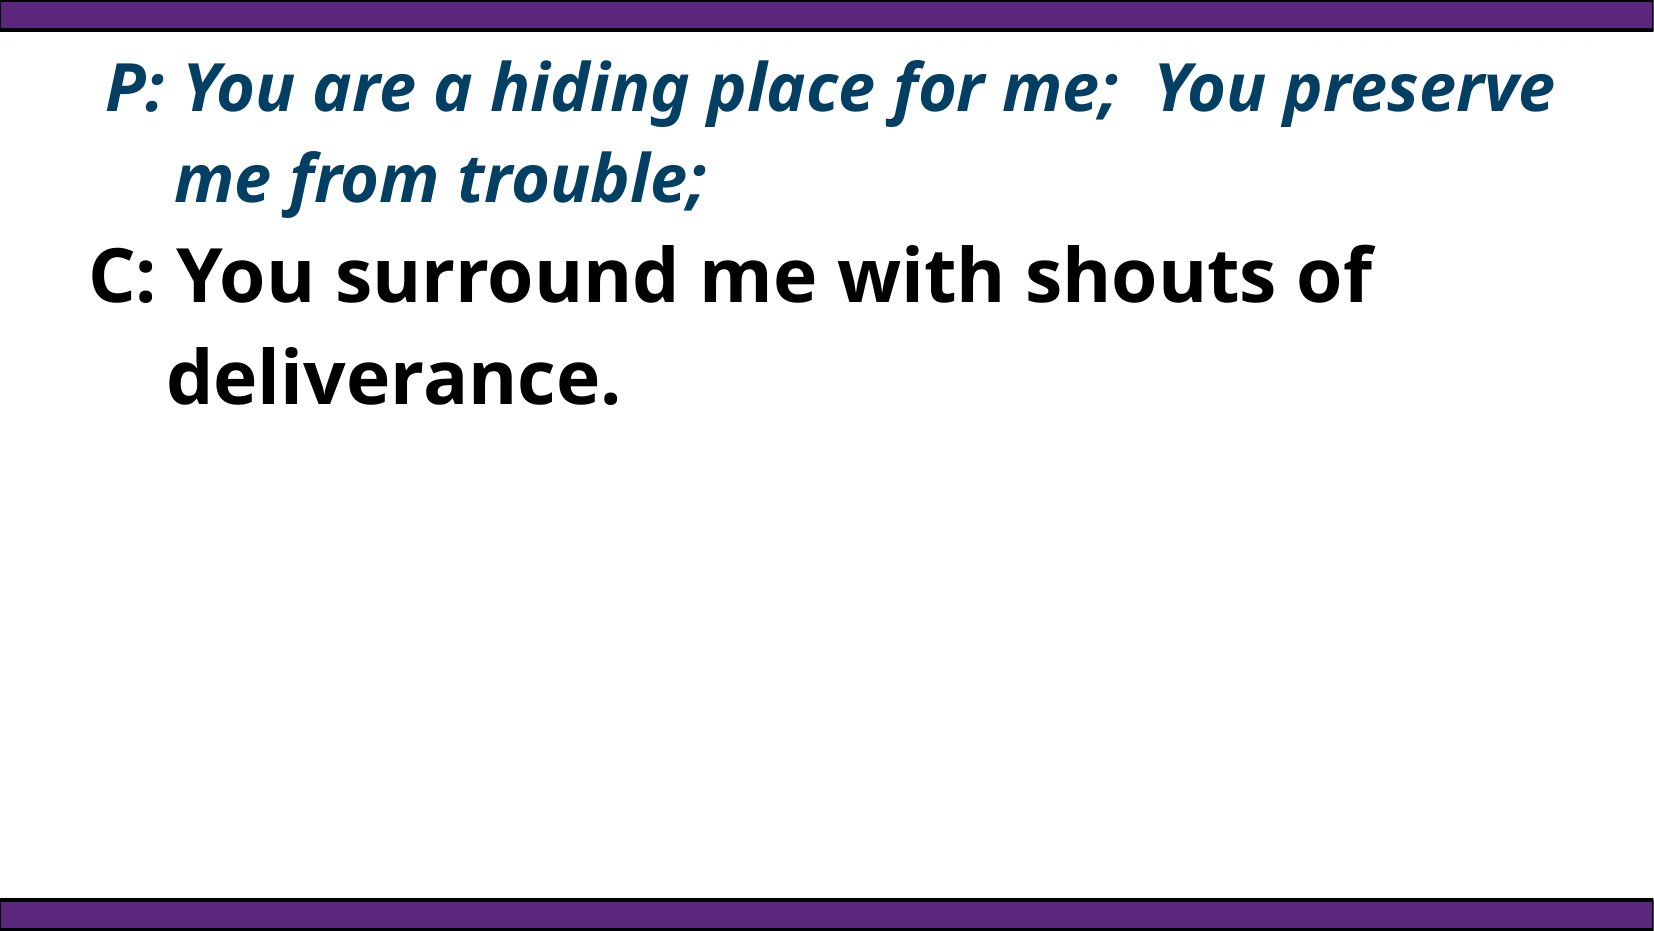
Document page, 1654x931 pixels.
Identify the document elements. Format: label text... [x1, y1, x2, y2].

text_box P: You are a hiding place for me; You preserve me from trouble; C: You surround me with shouts of deliverance. [73, 33, 1589, 426]
picture [0, 31, 1654, 900]
text_box [0, 900, 1654, 931]
text_box [0, 0, 1654, 31]
